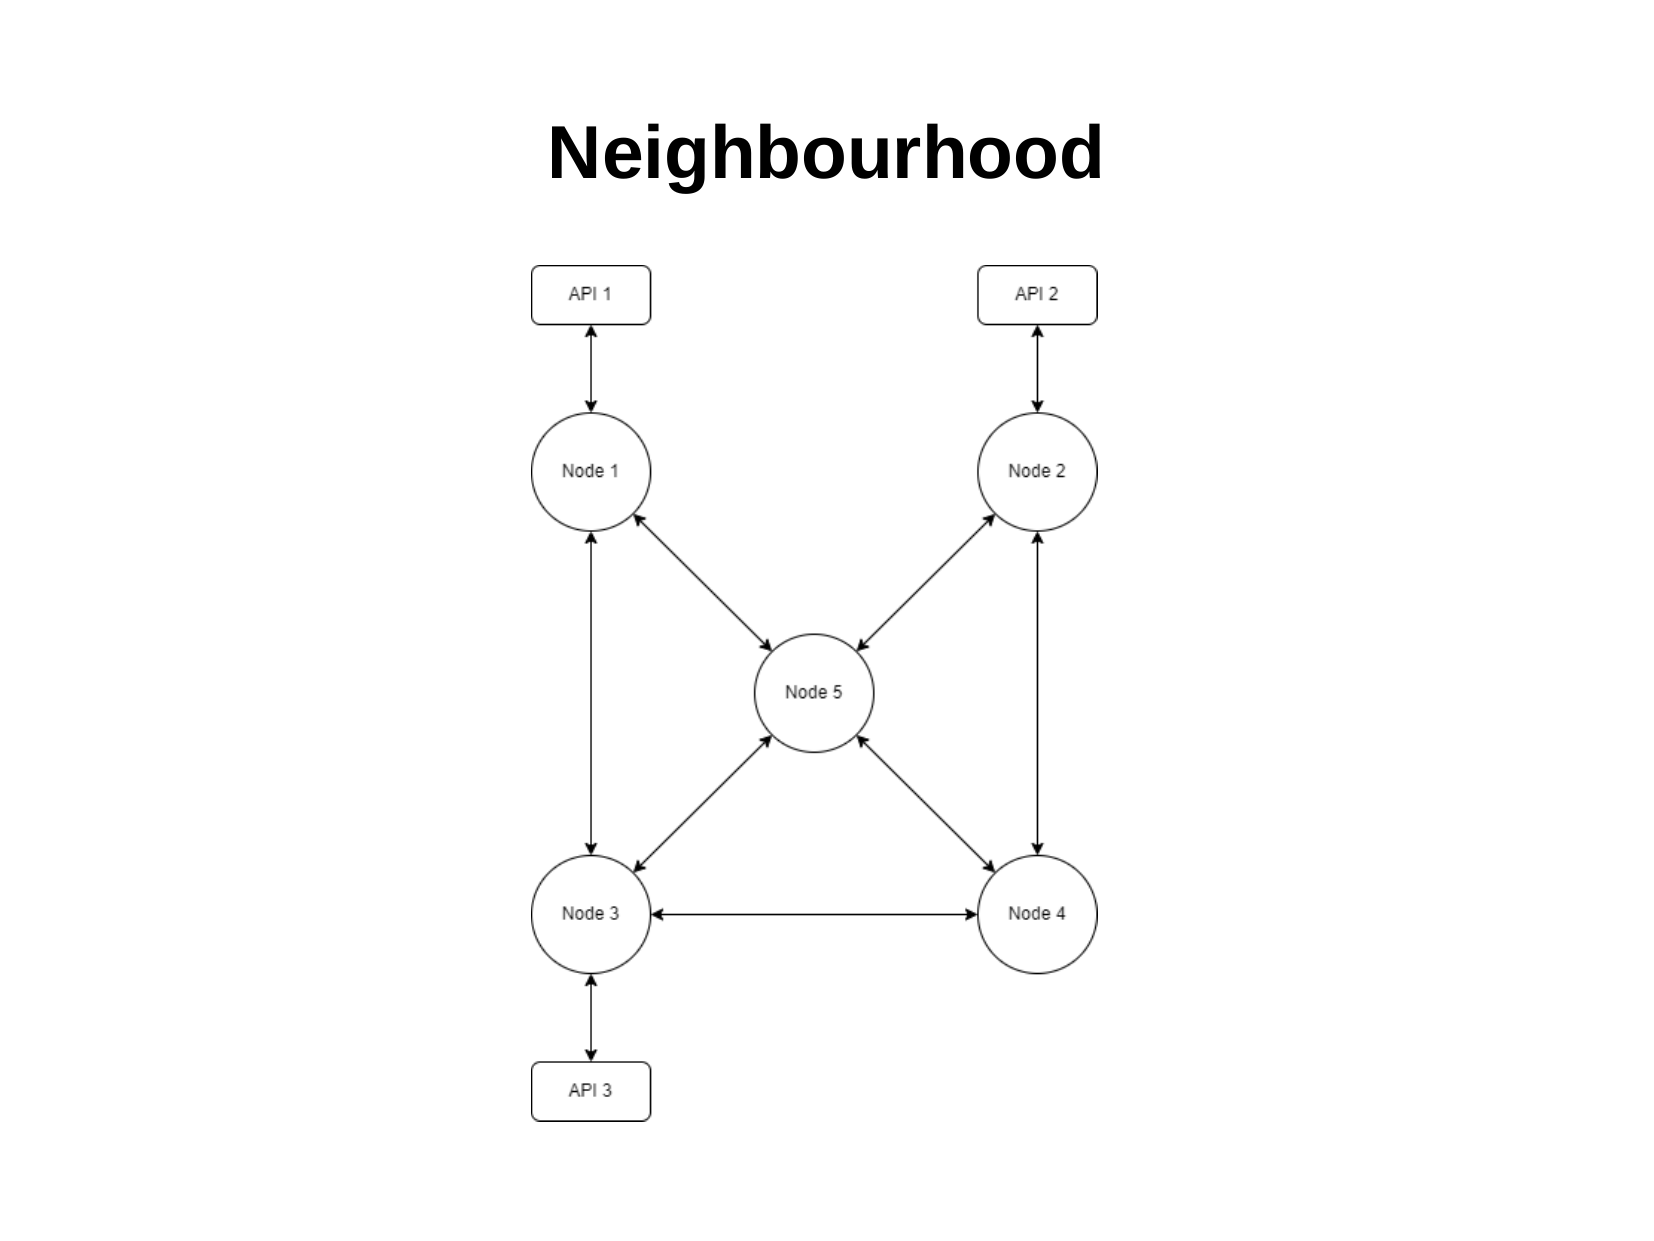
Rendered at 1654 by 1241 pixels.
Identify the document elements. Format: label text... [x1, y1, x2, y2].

picture [531, 265, 1098, 1123]
title Neighbourhood [82, 49, 1571, 257]
